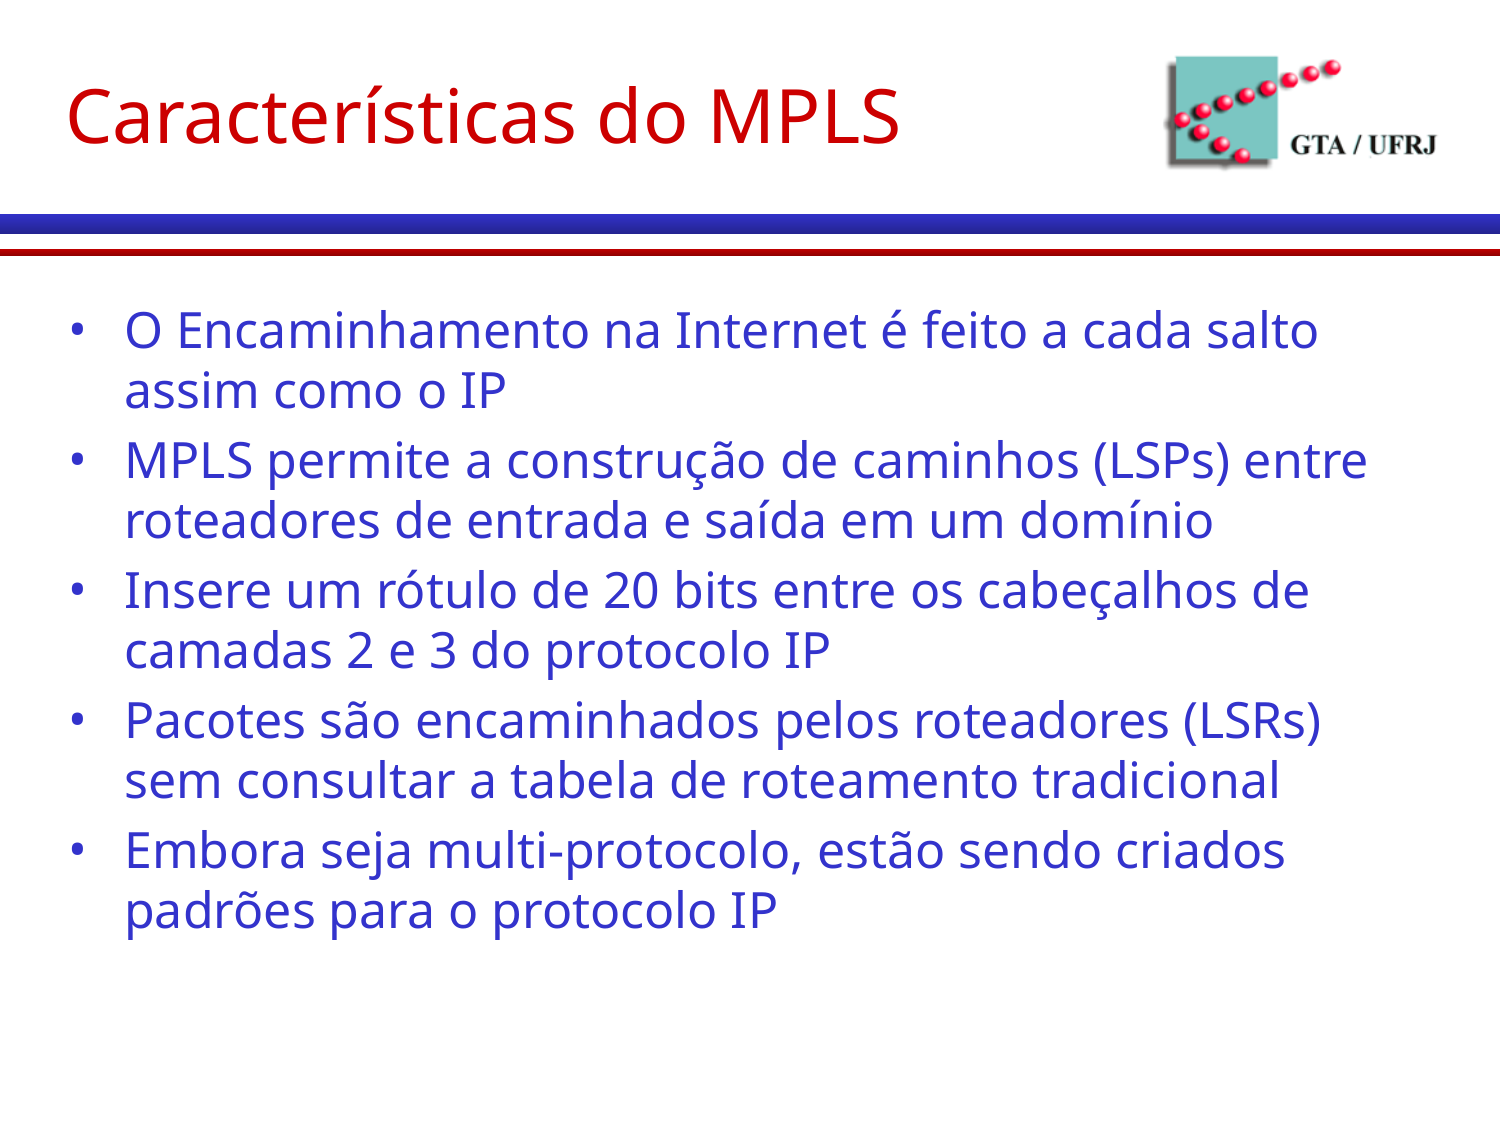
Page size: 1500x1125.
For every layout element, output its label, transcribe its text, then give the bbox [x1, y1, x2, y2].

title Características do MPLS [50, 37, 1374, 189]
list O Encaminhamento na Internet é feito a cada salto assim como o IP MPLS permite a construção de caminhos (LSPs) entre roteadores de entrada e saída em um domínio Insere um rótulo de 20 bits entre os cabeçalhos de camadas 2 e 3 do protocolo IP Pacotes são encaminhados pelos roteadores (LSRs) sem consultar a tabela de roteamento tradicional Embora seja multi-protocolo, estão sendo criados padrões para o protocolo IP [53, 290, 1447, 1083]
picture [1374, 50, 1446, 174]
